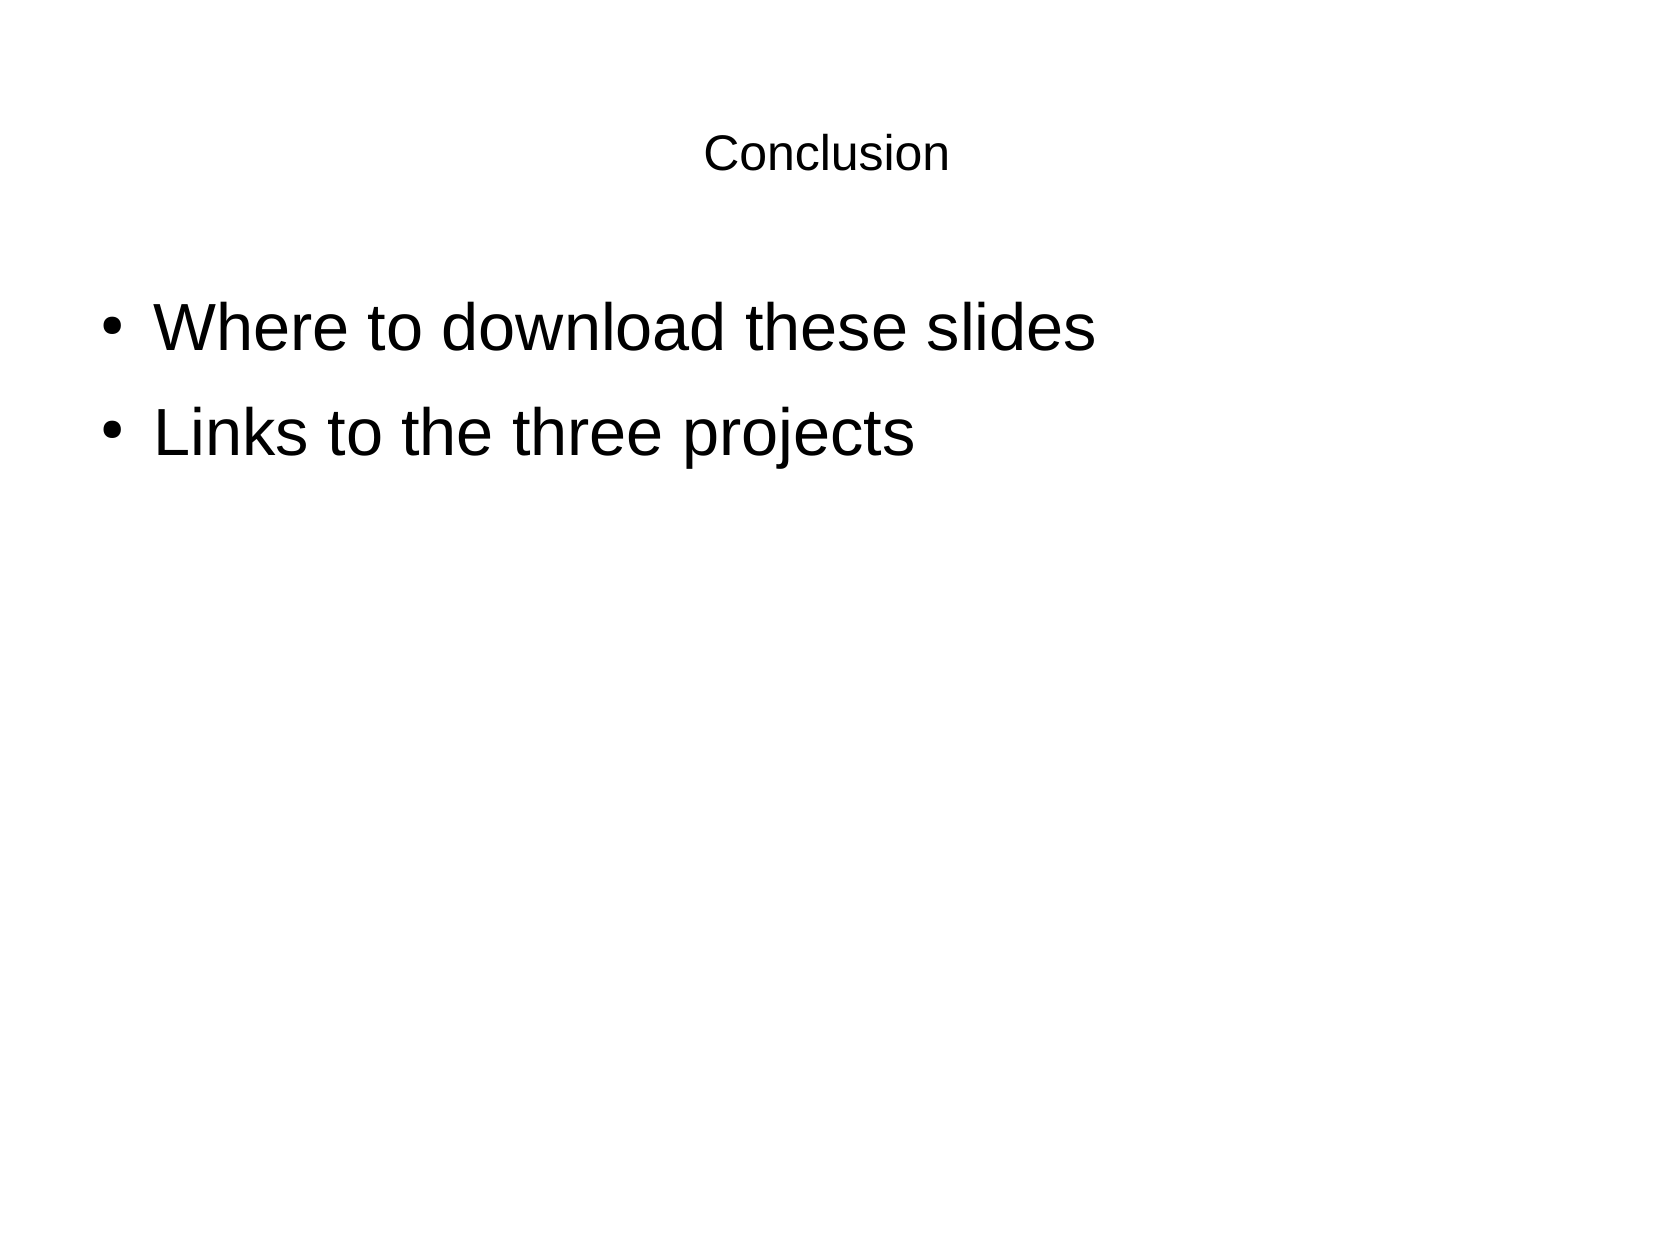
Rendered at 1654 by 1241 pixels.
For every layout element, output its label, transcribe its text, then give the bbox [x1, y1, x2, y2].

list Where to download these slides Links to the three projects [82, 290, 1571, 1094]
title Conclusion [82, 49, 1571, 257]
